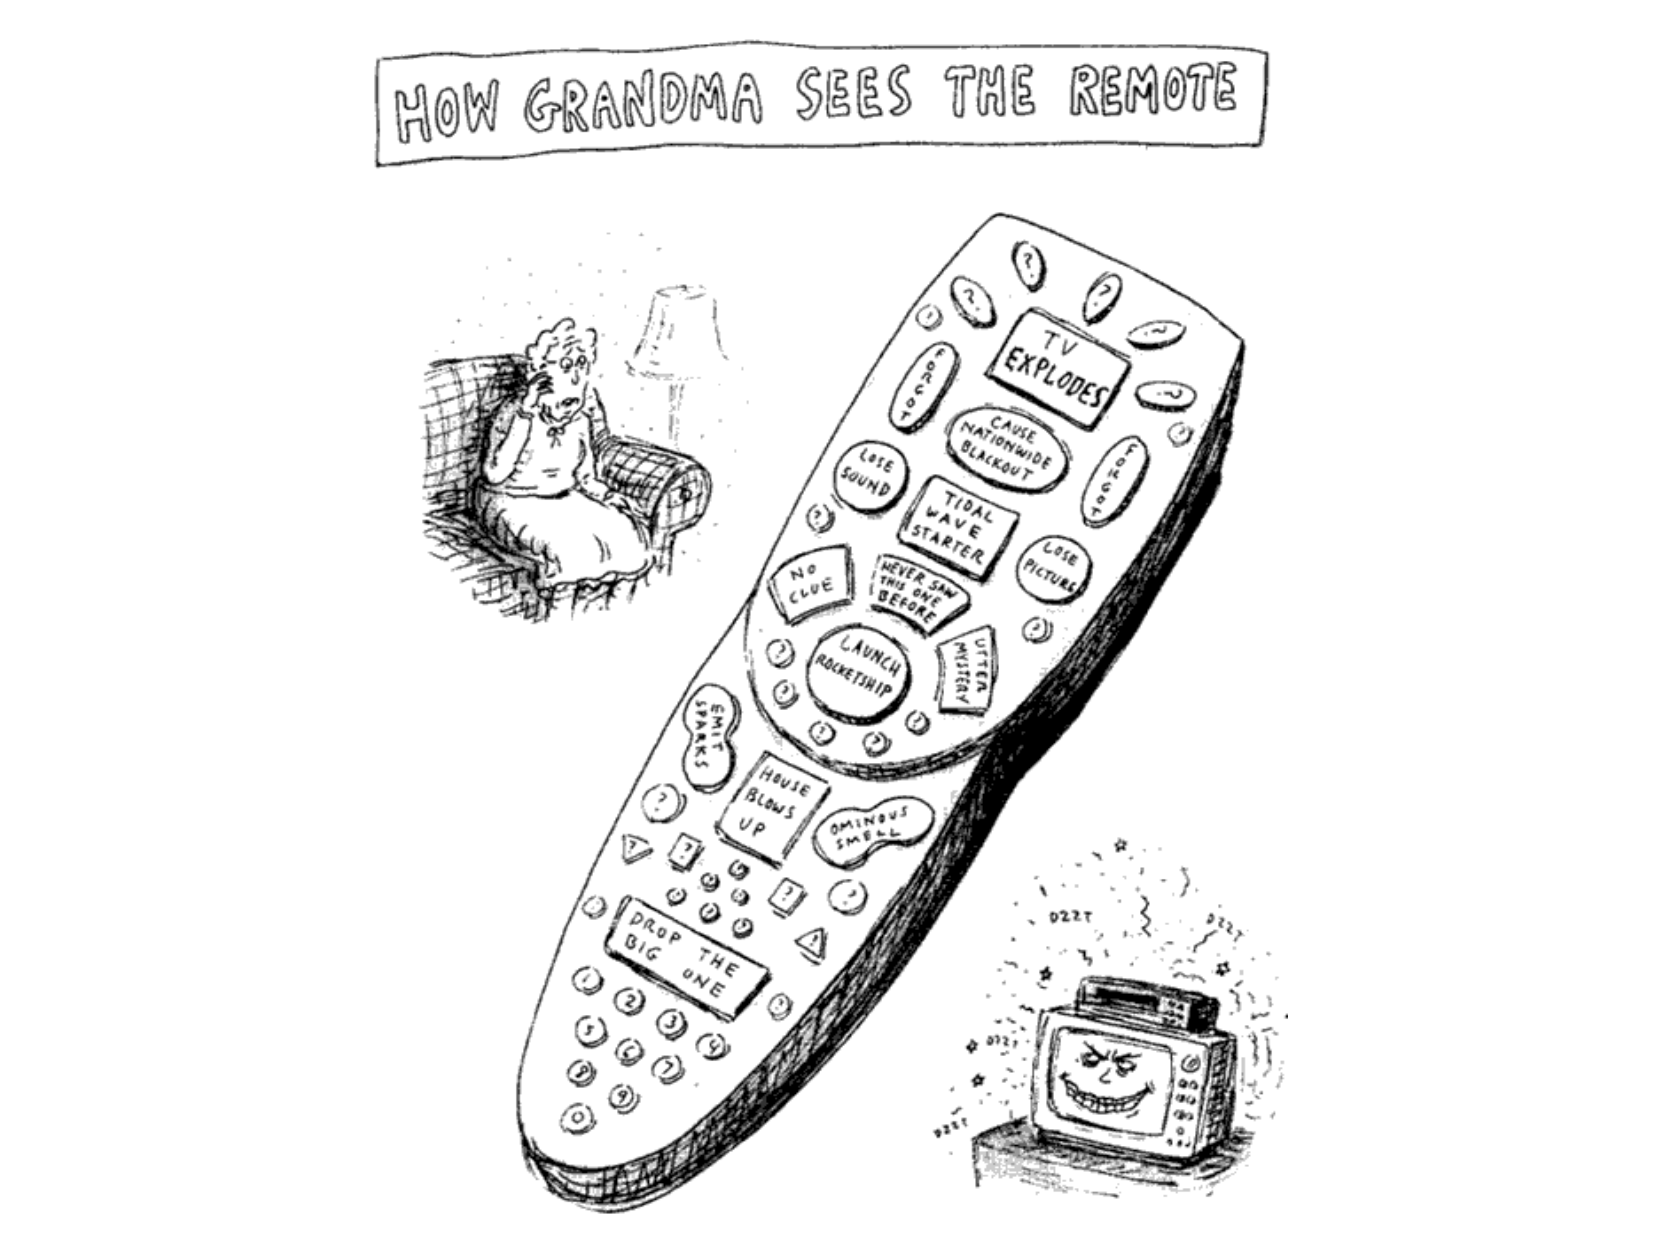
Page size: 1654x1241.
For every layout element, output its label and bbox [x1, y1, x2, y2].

picture [366, 23, 1288, 1229]
